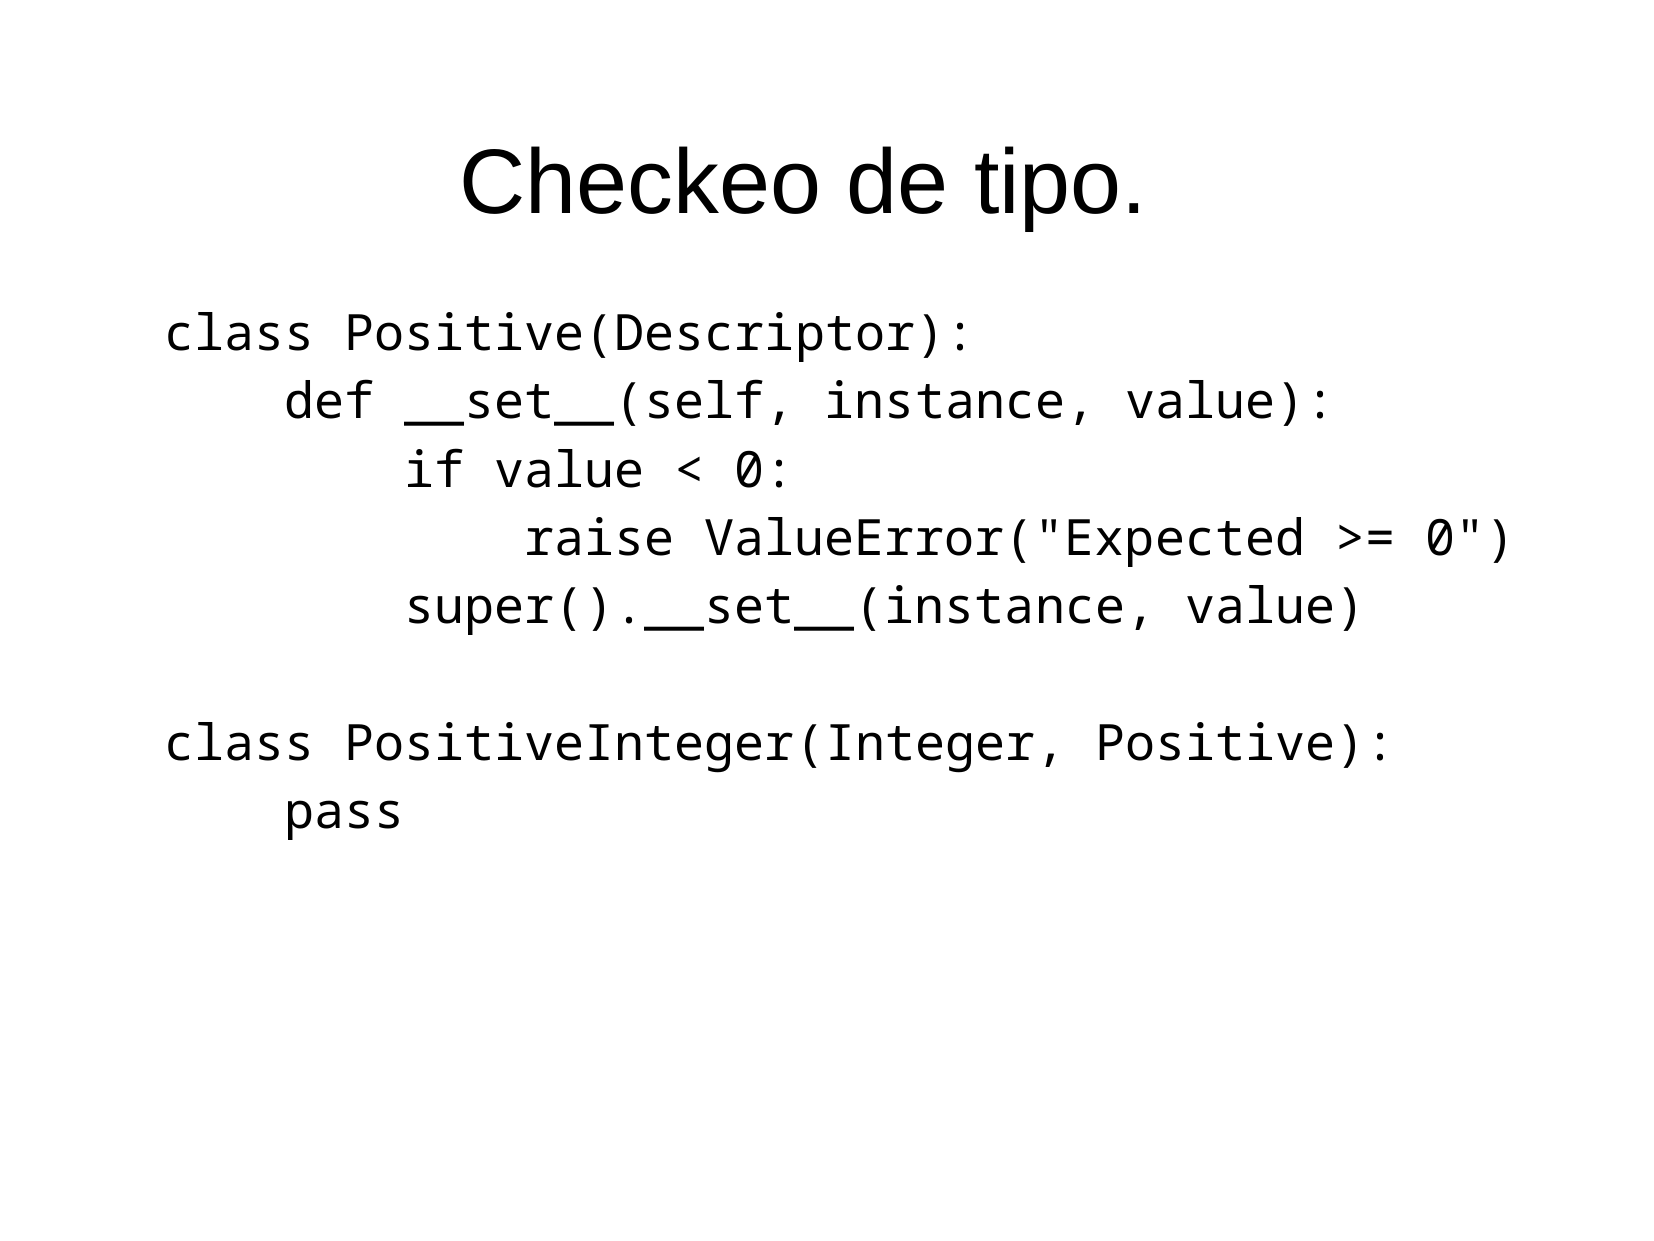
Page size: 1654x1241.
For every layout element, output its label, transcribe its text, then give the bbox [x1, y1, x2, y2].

title Checkeo de tipo. [60, 77, 1549, 286]
text_box class Positive(Descriptor): def __set__(self, instance, value): if value < 0: raise ValueError("Expected >= 0") super().__set__(instance, value) class PositiveInteger(Integer, Positive): pass [150, 289, 1576, 950]
